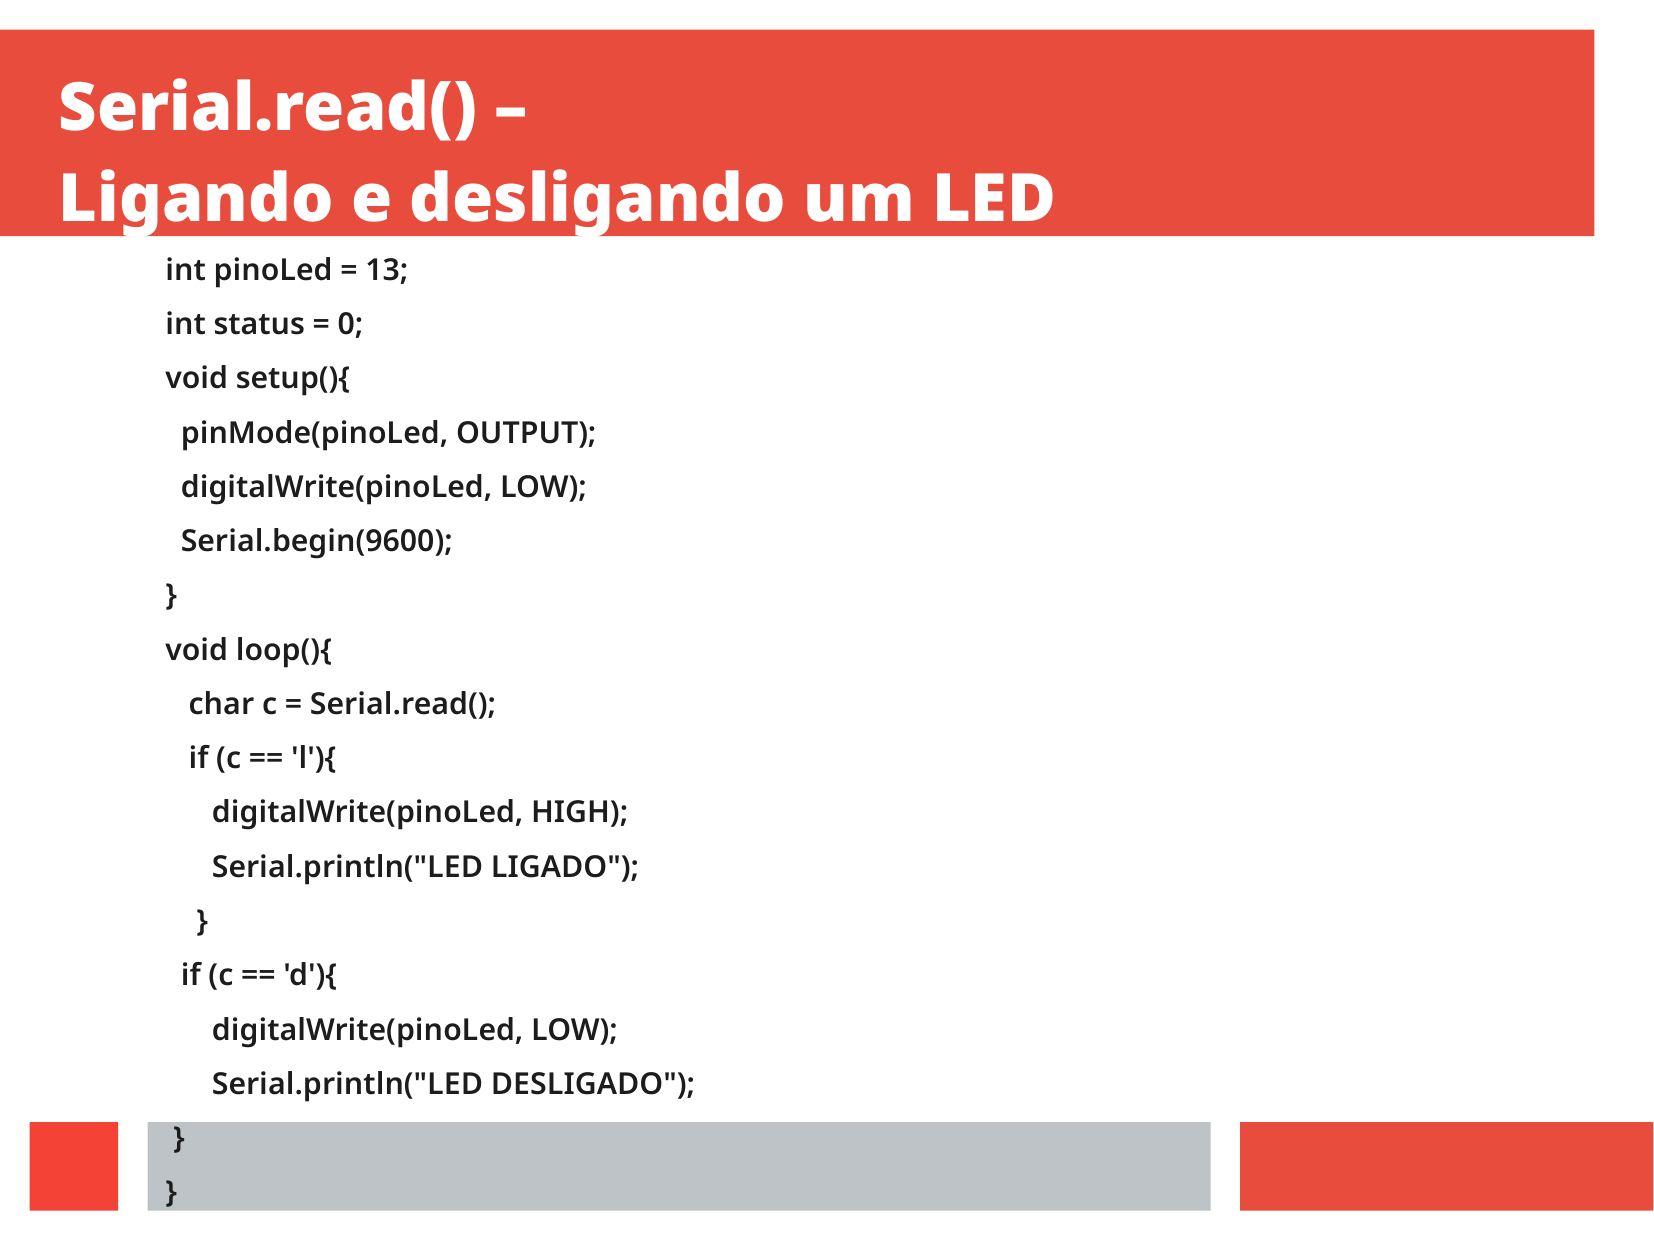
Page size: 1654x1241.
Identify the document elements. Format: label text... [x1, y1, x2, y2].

title Serial.read() – Ligando e desligando um LED [59, 59, 1595, 207]
list int pinoLed = 13; int status = 0; void setup(){ pinMode(pinoLed, OUTPUT); digitalWrite(pinoLed, LOW); Serial.begin(9600); } void loop(){ char c = Serial.read(); if (c == 'l'){ digitalWrite(pinoLed, HIGH); Serial.println("LED LIGADO"); } if (c == 'd'){ digitalWrite(pinoLed, LOW); Serial.println("LED DESLIGADO"); } } [165, 248, 1536, 1217]
